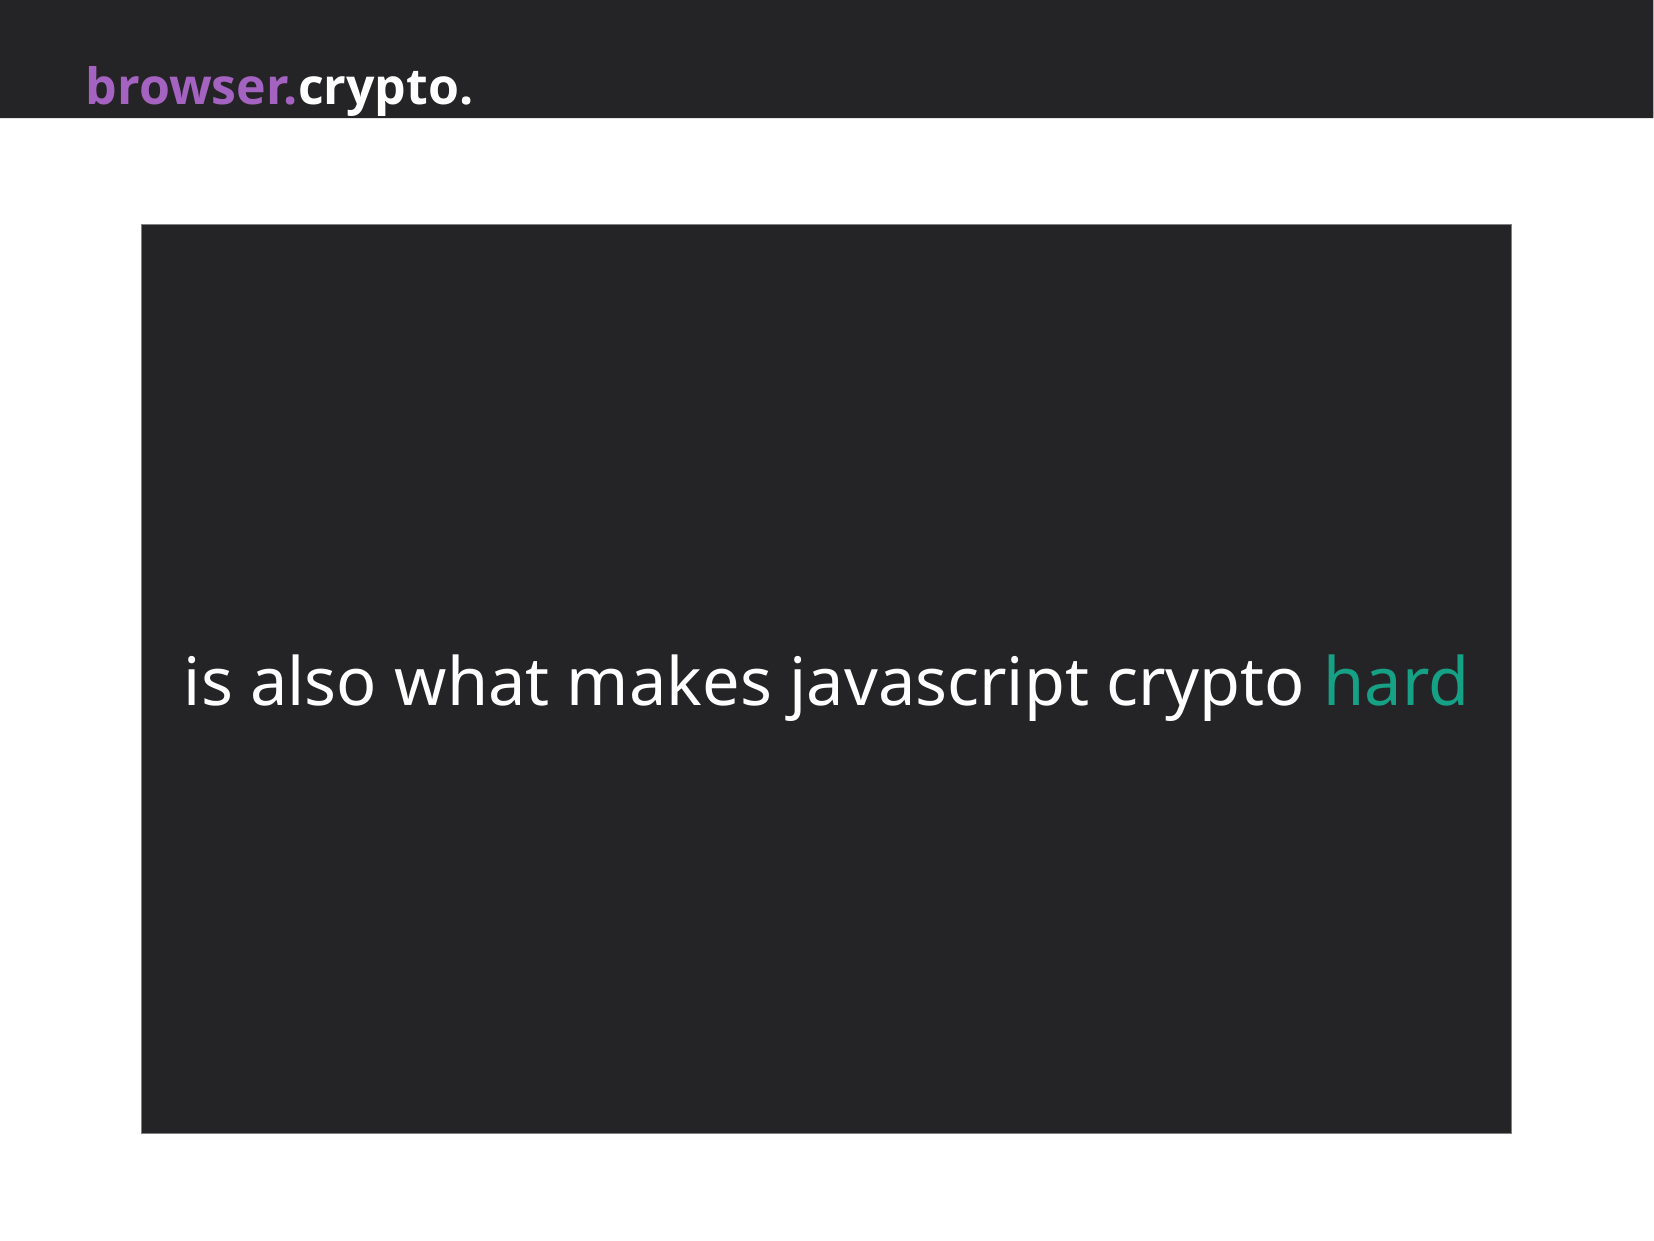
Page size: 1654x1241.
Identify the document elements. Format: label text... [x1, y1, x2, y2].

text_box [0, 0, 1654, 119]
text_box browser.crypto. [70, 43, 567, 119]
text_box [165, 531, 1441, 1087]
text_box is also what makes javascript crypto hard [141, 224, 1512, 1134]
